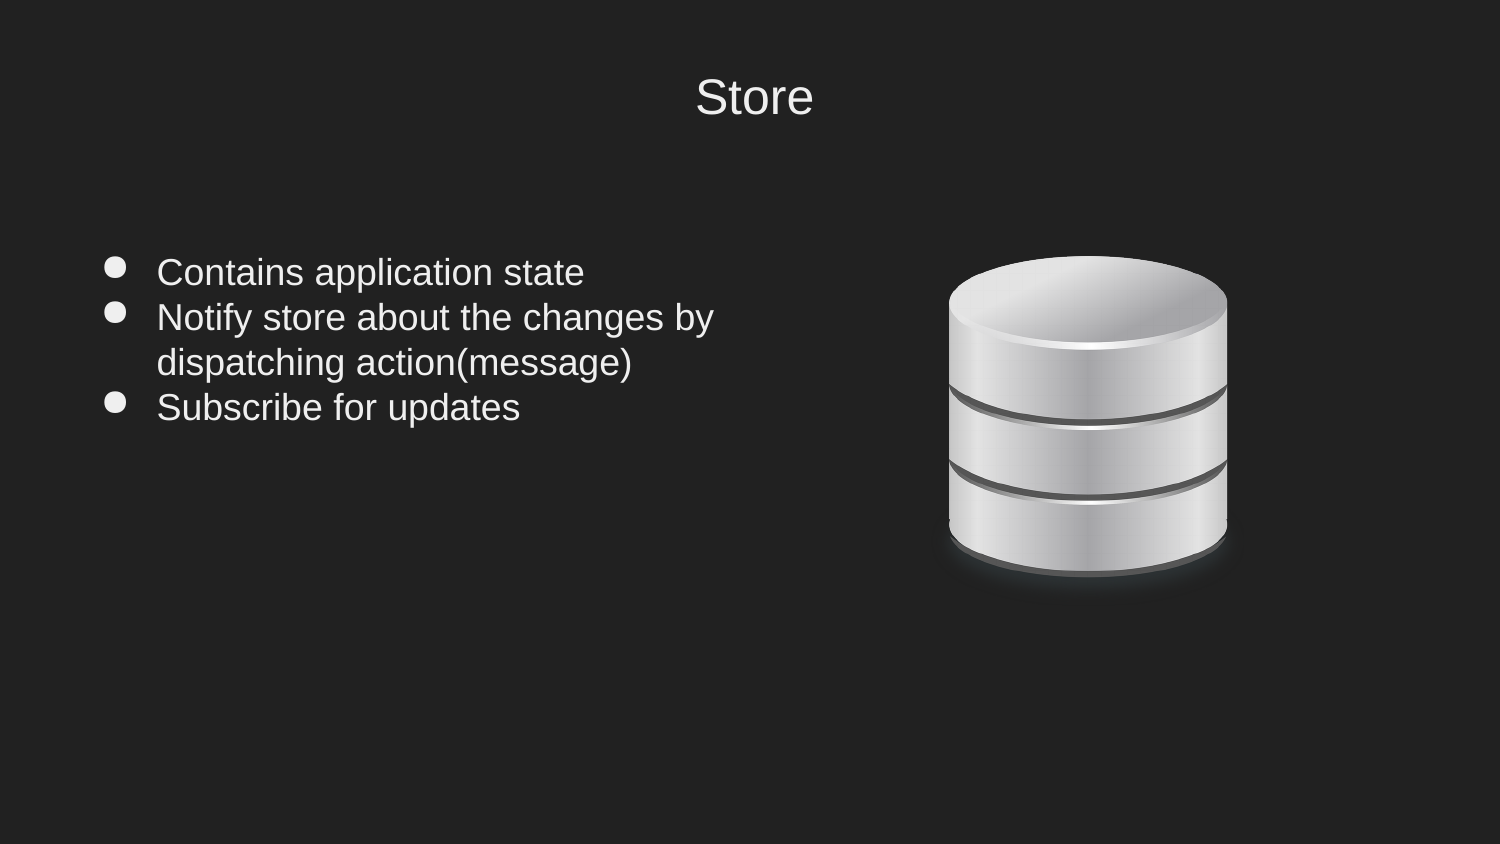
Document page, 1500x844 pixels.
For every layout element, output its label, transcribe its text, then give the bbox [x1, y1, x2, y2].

text_box Store [78, 49, 1431, 166]
picture [931, 256, 1245, 606]
text_box Contains application state Notify store about the changes by dispatching action(message) Subscribe for updates [66, 232, 736, 741]
